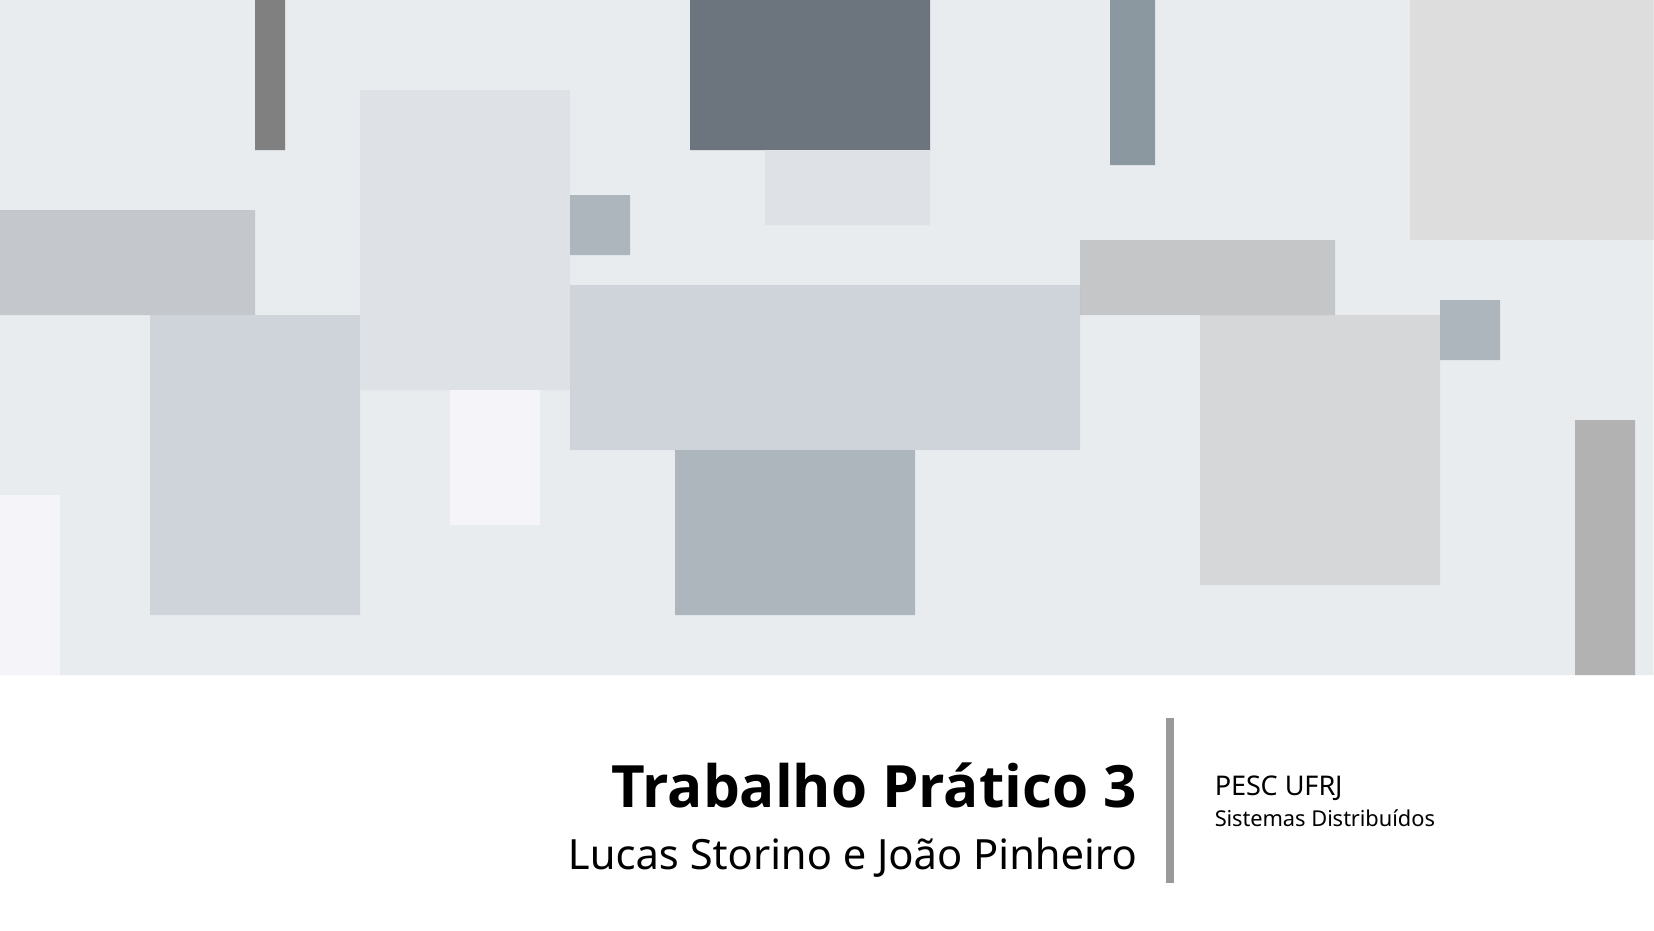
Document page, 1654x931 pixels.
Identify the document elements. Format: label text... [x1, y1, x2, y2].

text_box Trabalho Prático 3 Lucas Storino e João Pinheiro [354, 738, 1152, 931]
text_box PESC UFRJ Sistemas Distribuídos [1200, 759, 1591, 841]
